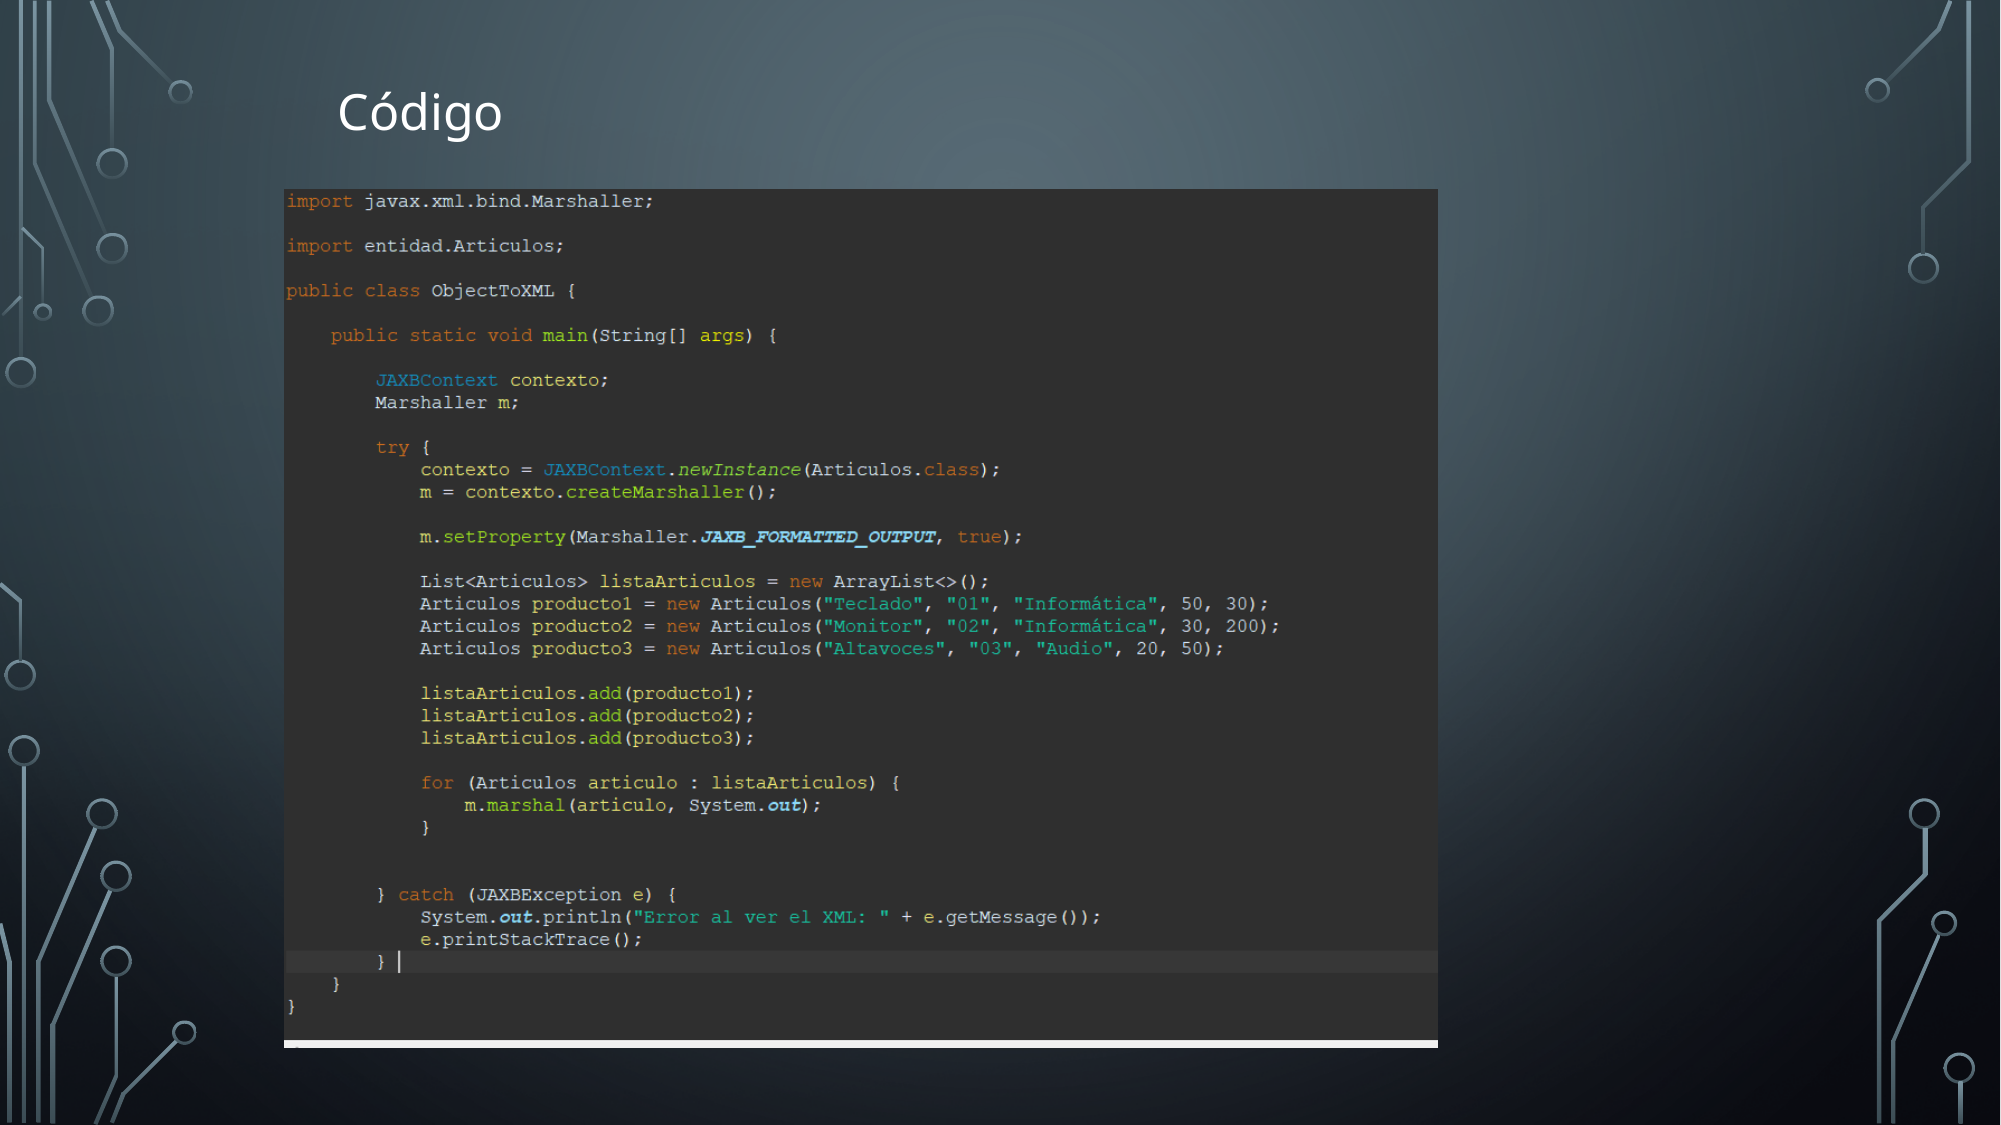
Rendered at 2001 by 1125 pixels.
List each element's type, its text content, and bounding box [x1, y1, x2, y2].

text_box Código [322, 73, 1571, 149]
picture [284, 189, 1438, 1048]
